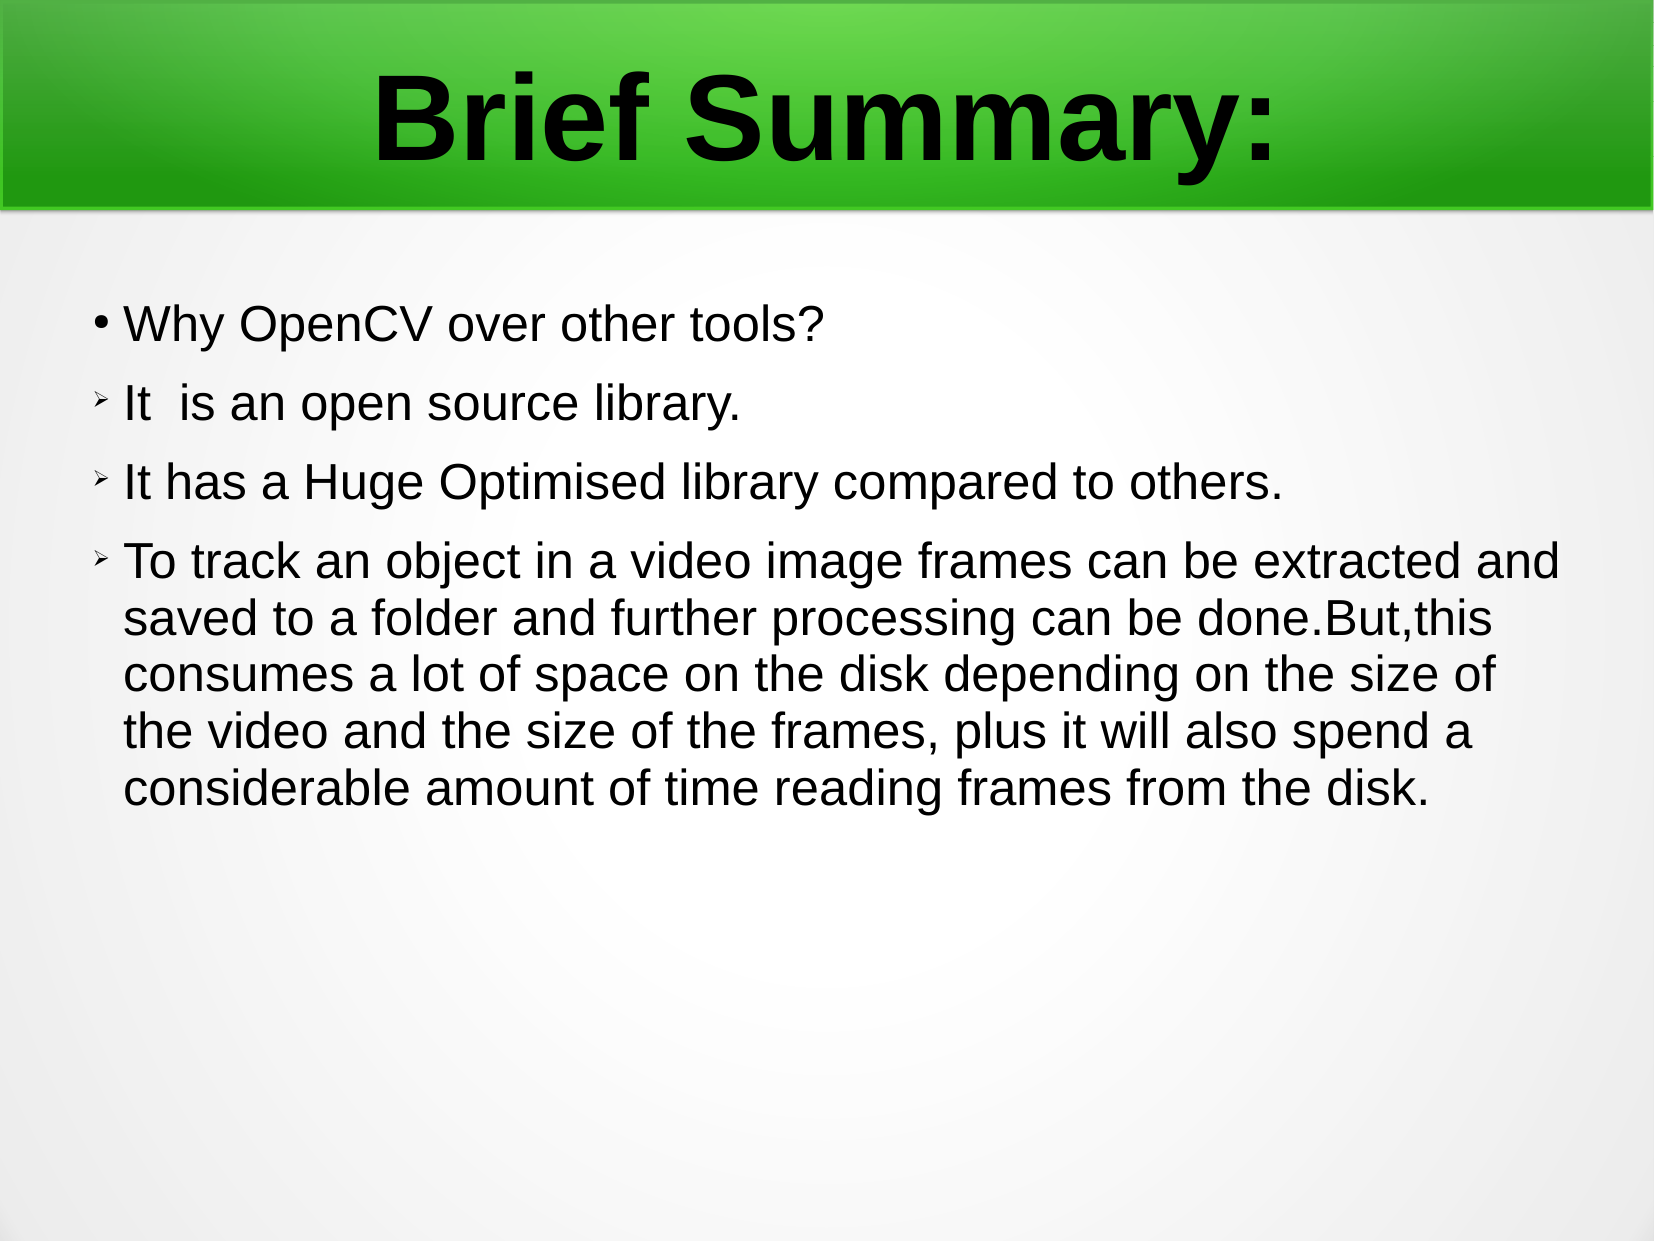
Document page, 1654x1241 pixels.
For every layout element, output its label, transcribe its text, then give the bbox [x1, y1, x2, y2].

list Why OpenCV over other tools? It is an open source library. It has a Huge Optimised library compared to others. To track an object in a video image frames can be extracted and saved to a folder and further processing can be done.But,this consumes a lot of space on the disk depending on the size of the video and the size of the frames, plus it will also spend a considerable amount of time reading frames from the disk. [82, 295, 1571, 1015]
title Brief Summary: [82, 47, 1571, 189]
